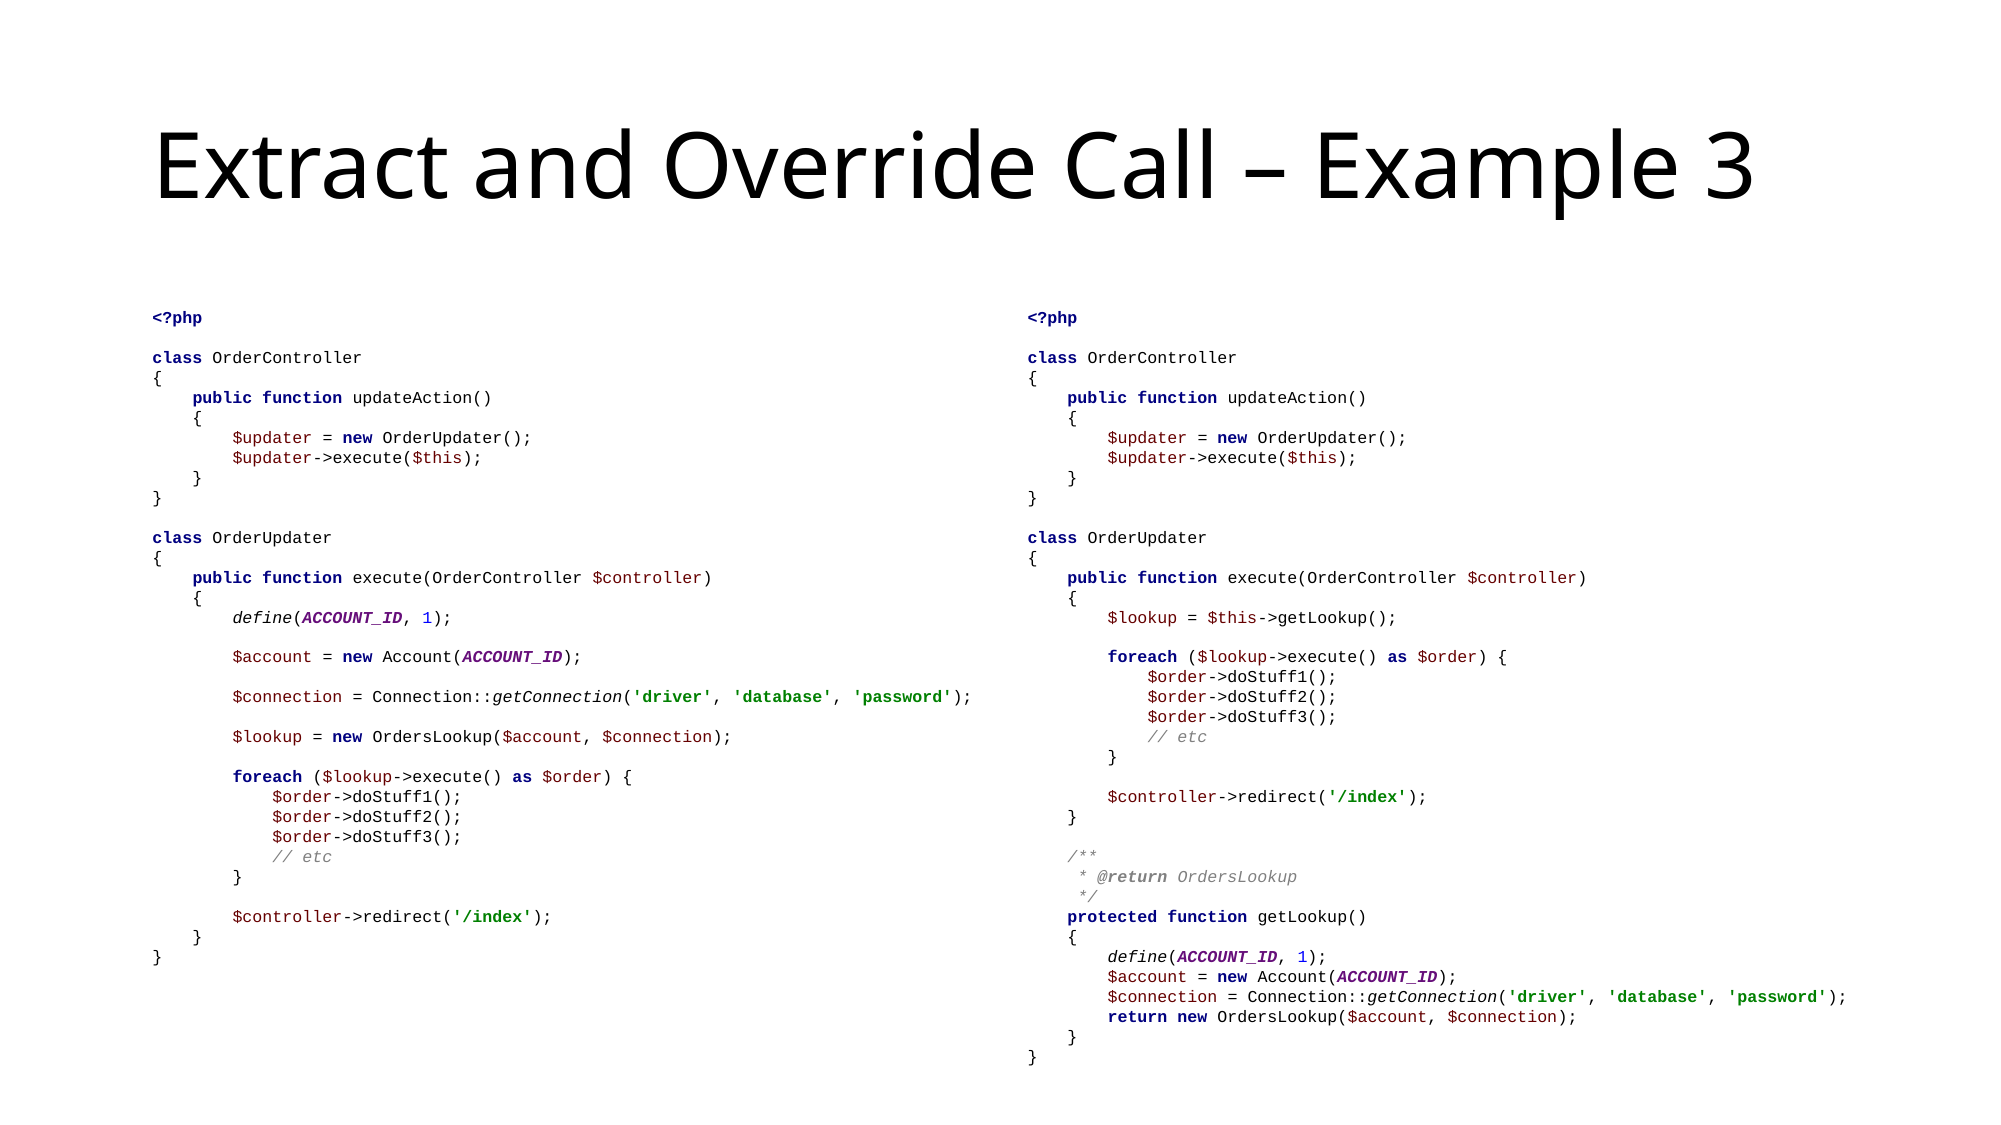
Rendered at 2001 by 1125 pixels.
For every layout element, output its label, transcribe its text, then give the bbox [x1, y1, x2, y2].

list <?php class OrderController { public function updateAction() { $updater = new OrderUpdater(); $updater->execute($this); } } class OrderUpdater { public function execute(OrderController $controller) { $lookup = $this->getLookup(); foreach ($lookup->execute() as $order) { $order->doStuff1(); $order->doStuff2(); $order->doStuff3(); // etc } $controller->redirect('/index'); } /** * @return OrdersLookup */ protected function getLookup() { define(ACCOUNT_ID, 1); $account = new Account(ACCOUNT_ID); $connection = Connection::getConnection('driver', 'database', 'password'); return new OrdersLookup($account, $connection); } } [1012, 299, 1863, 1103]
title Extract and Override Call – Example 3 [137, 59, 1863, 278]
list <?php class OrderController { public function updateAction() { $updater = new OrderUpdater(); $updater->execute($this); } } class OrderUpdater { public function execute(OrderController $controller) { define(ACCOUNT_ID, 1); $account = new Account(ACCOUNT_ID); $connection = Connection::getConnection('driver', 'database', 'password'); $lookup = new OrdersLookup($account, $connection); foreach ($lookup->execute() as $order) { $order->doStuff1(); $order->doStuff2(); $order->doStuff3(); // etc } $controller->redirect('/index'); } } [137, 299, 988, 1002]
